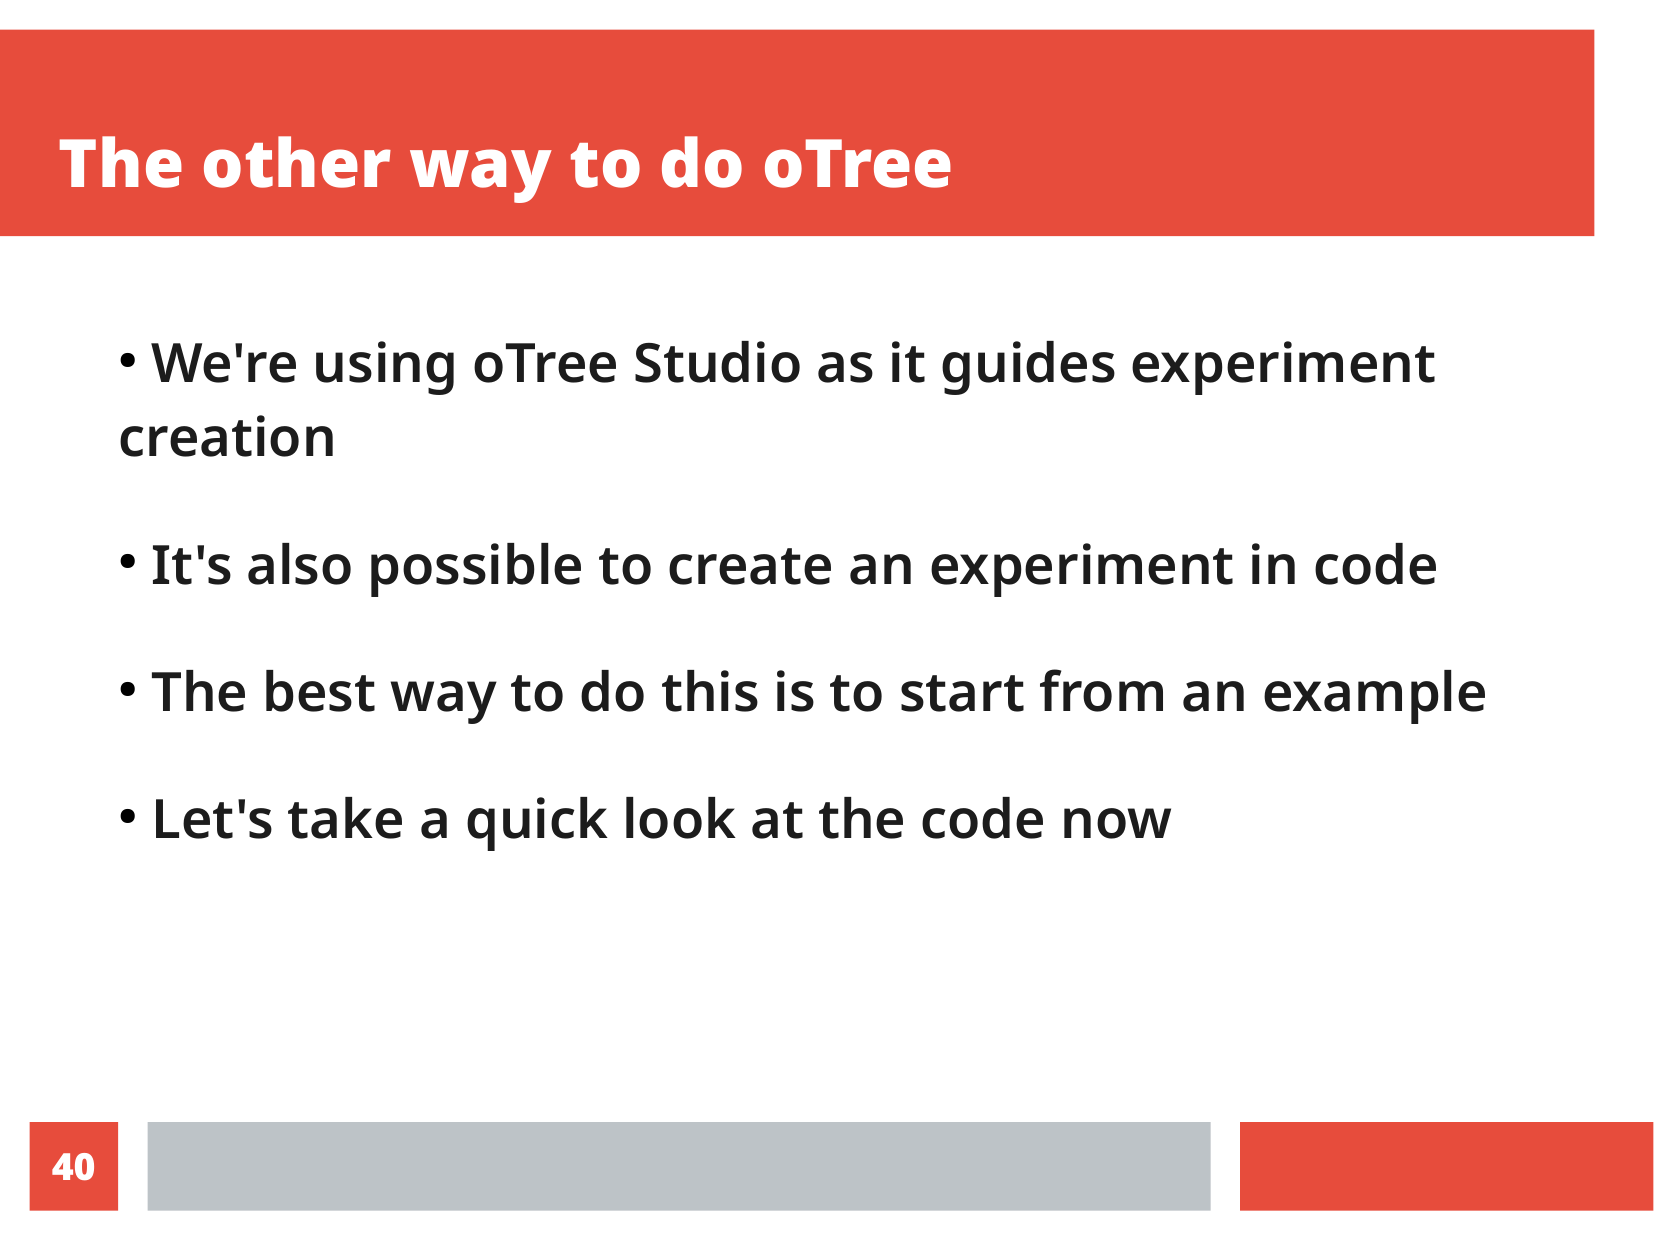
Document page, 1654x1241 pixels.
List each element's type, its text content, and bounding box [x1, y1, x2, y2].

list We're using oTree Studio as it guides experiment creation It's also possible to create an experiment in code The best way to do this is to start from an example Let's take a quick look at the code now [59, 324, 1565, 1093]
title The other way to do oTree [59, 59, 1595, 207]
